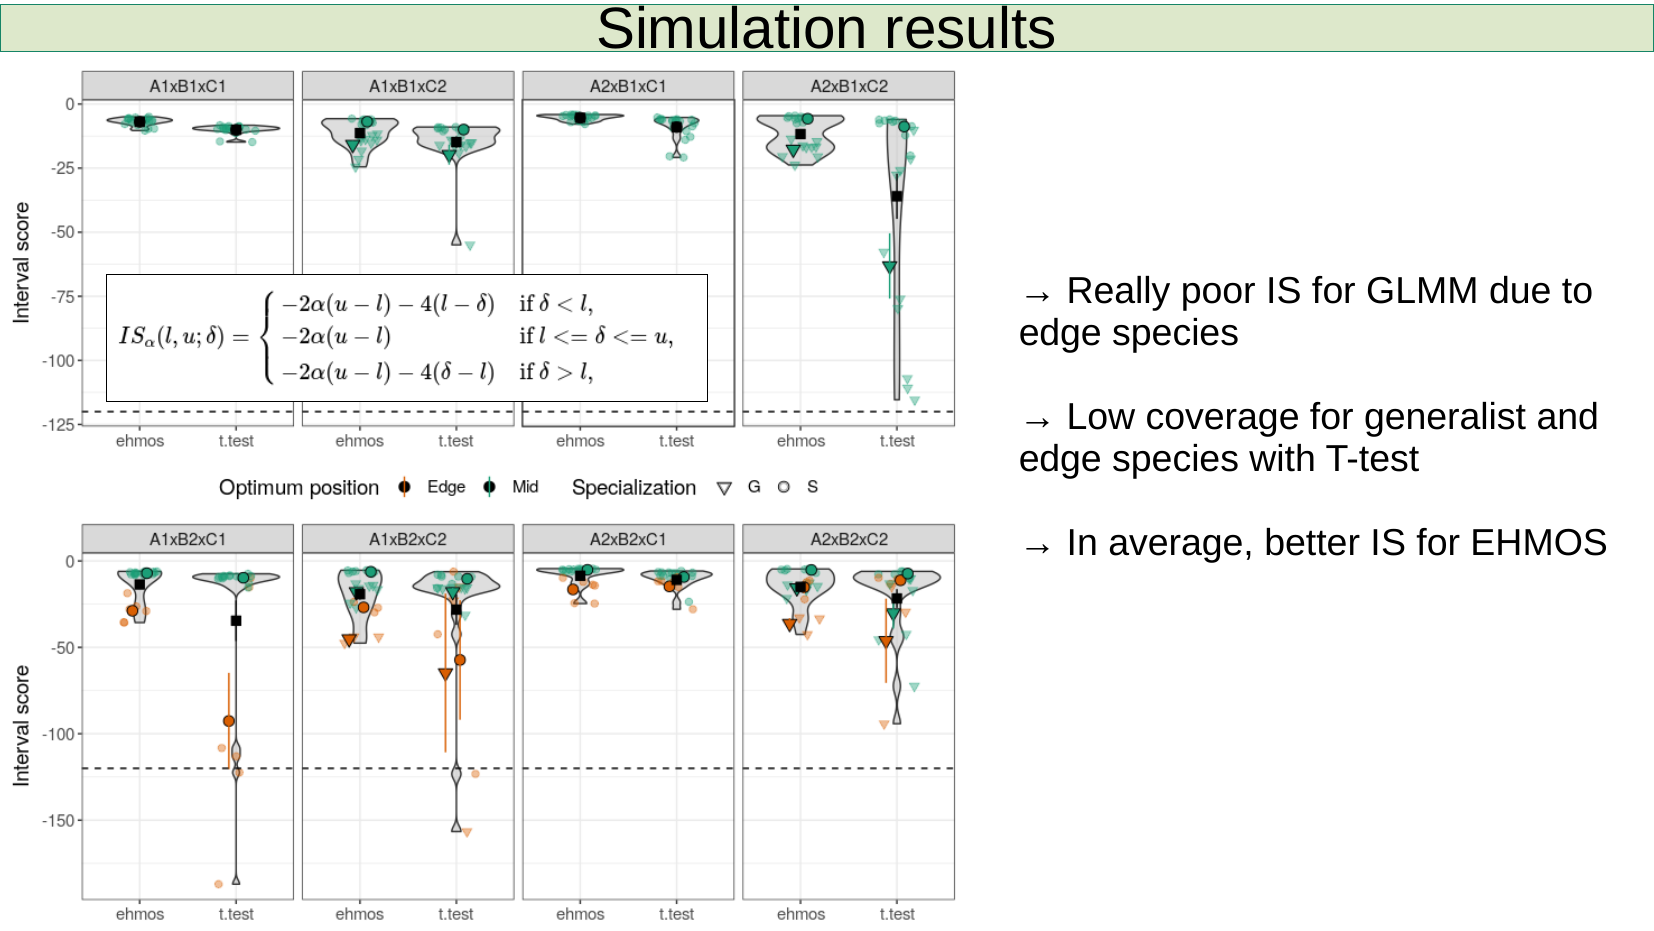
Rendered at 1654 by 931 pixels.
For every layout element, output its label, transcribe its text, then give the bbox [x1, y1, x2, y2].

text_box → Really poor IS for GLMM due to edge species → Low coverage for generalist and edge species with T-test → In average, better IS for EHMOS [1003, 262, 1654, 655]
picture [5, 63, 963, 931]
text_box Simulation results [0, 4, 1654, 52]
